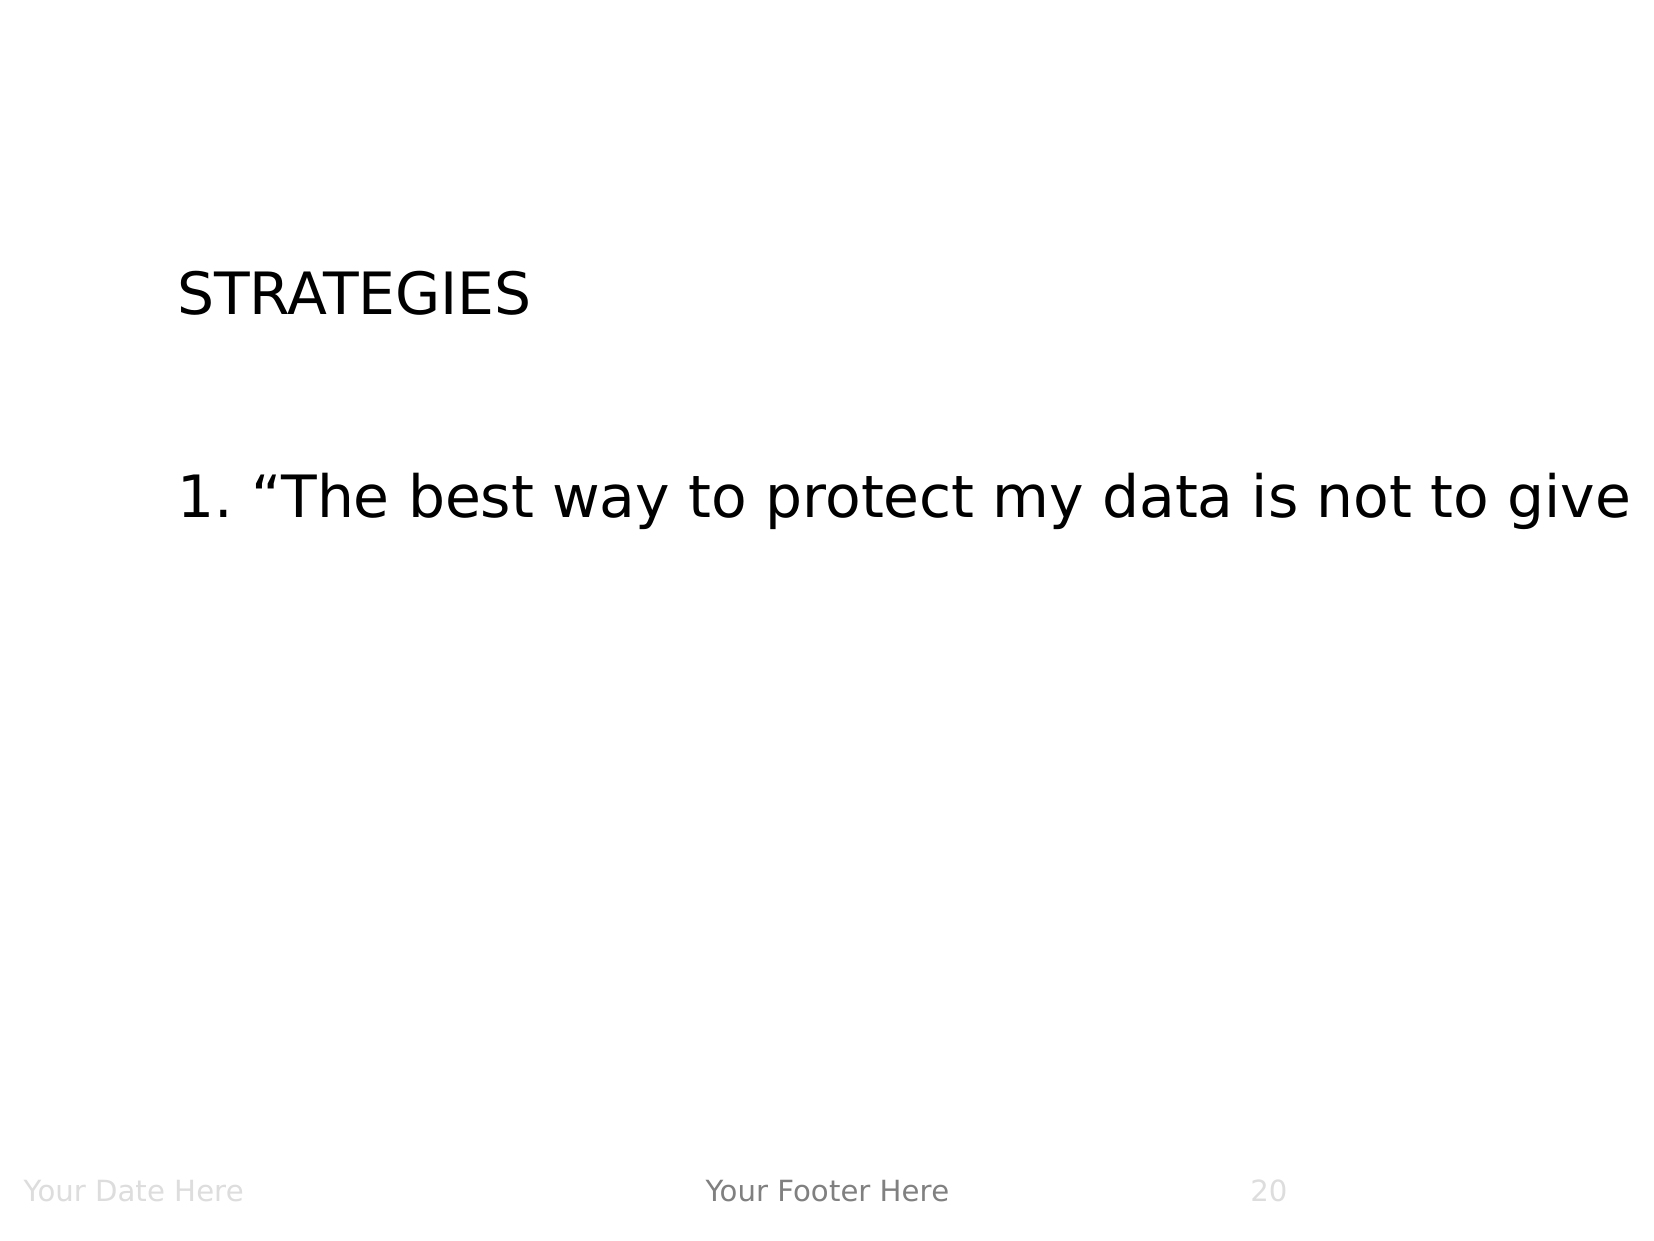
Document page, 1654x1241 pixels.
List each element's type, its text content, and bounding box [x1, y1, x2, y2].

text_box [1250, 1172, 1636, 1241]
text_box STRATEGIES 1. “The best way to protect my data is not to give it away. And the best way to do that is to use services that don’t store data.” [162, 253, 1517, 657]
text_box Your Footer Here [565, 1172, 1090, 1241]
text_box Your Date Here [23, 1172, 409, 1241]
